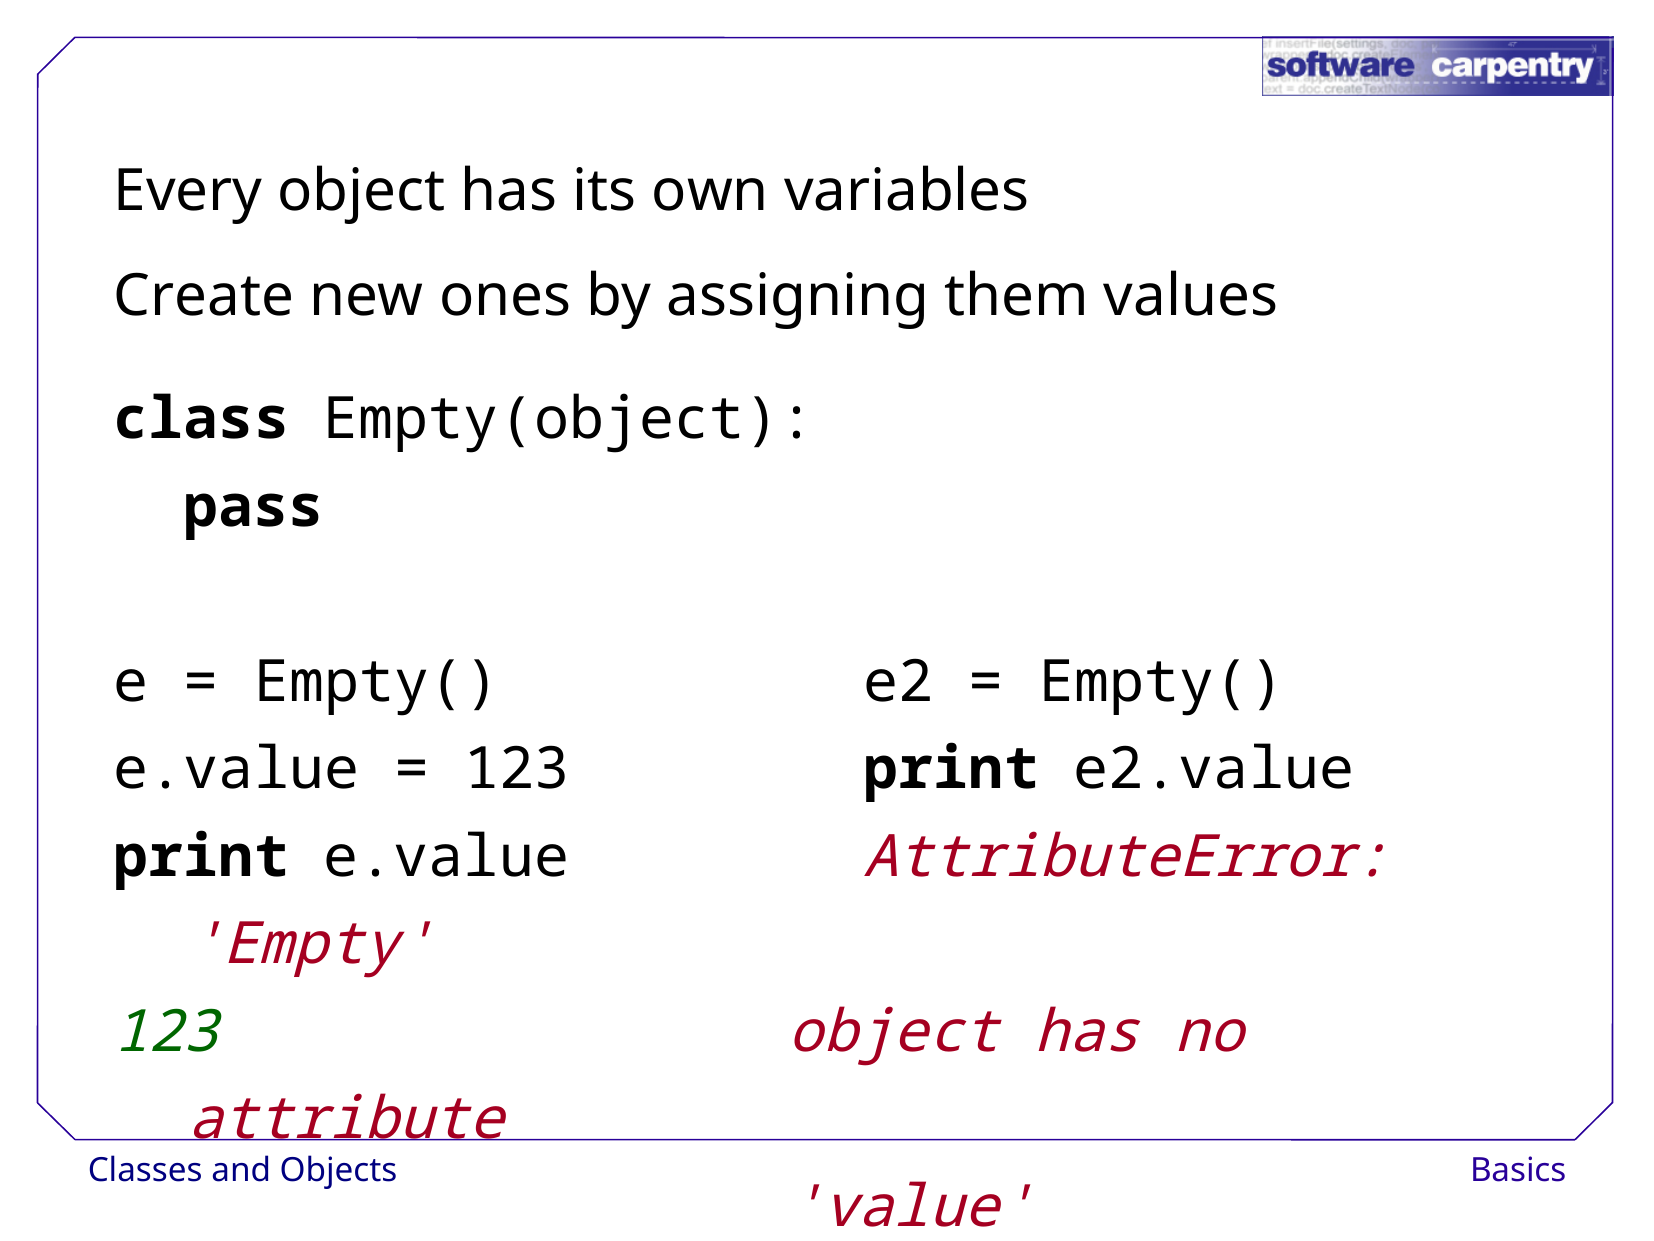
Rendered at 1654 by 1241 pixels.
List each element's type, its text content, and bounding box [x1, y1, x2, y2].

text_box Every object has its own variables Create new ones by assigning them values [99, 109, 1517, 335]
text_box class Empty(object): pass e = Empty() e2 = Empty() e.value = 123 print e2.value print e.value AttributeError: 'Empty' 123 object has no attribute 'value' [99, 355, 1517, 1241]
picture [1262, 36, 1614, 96]
